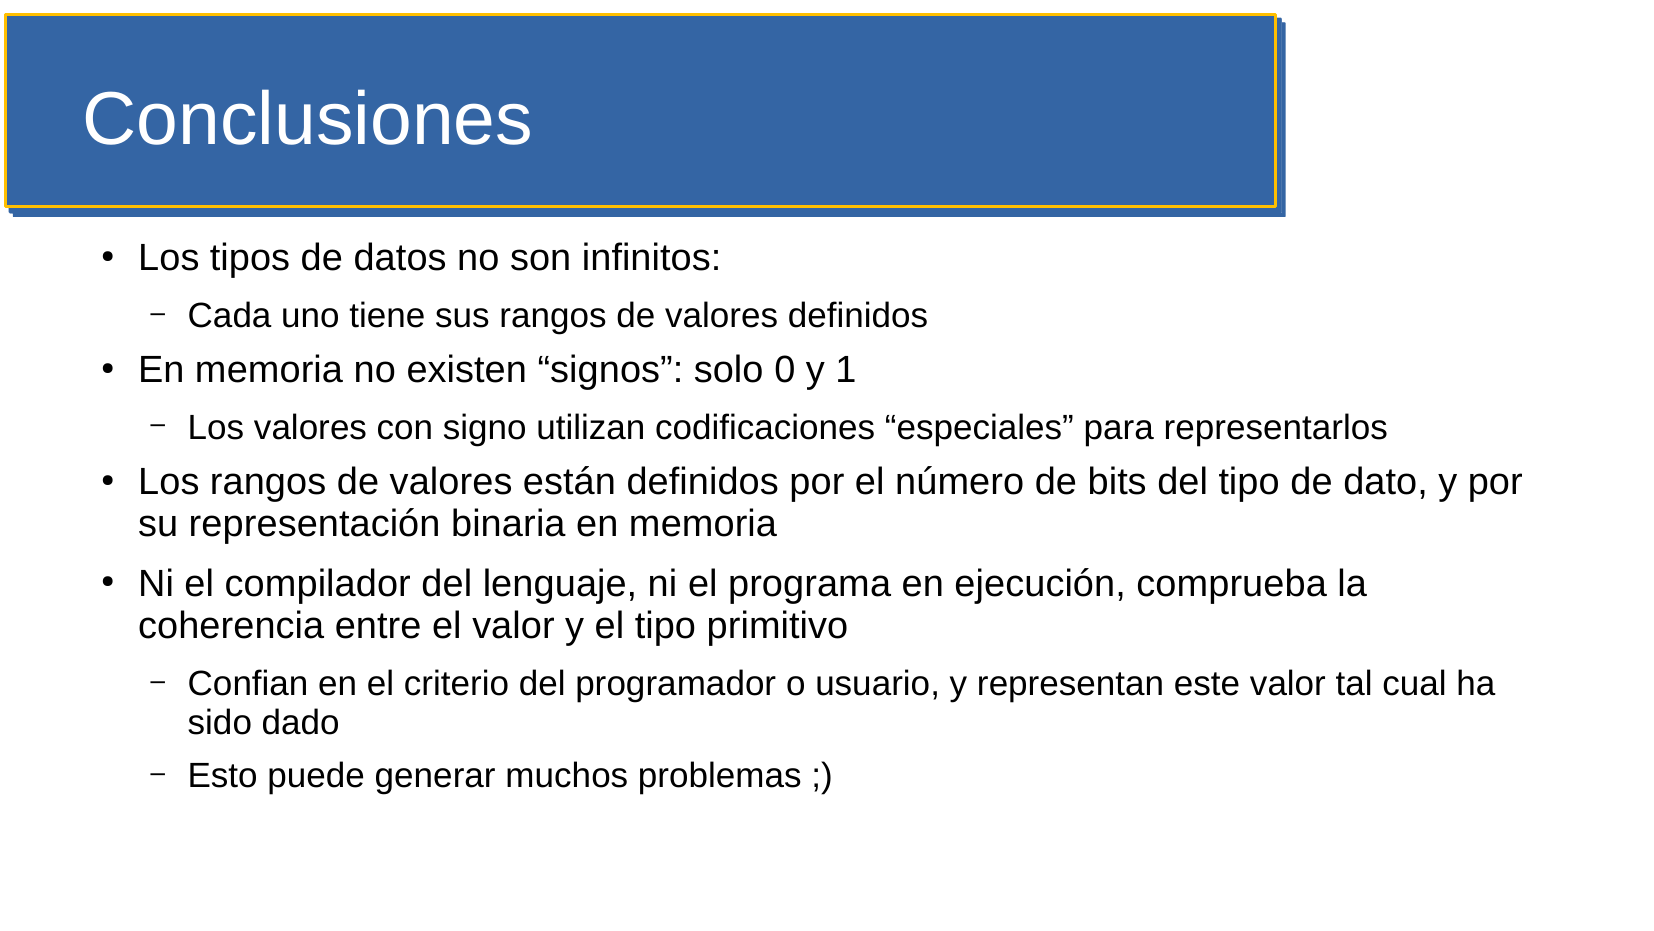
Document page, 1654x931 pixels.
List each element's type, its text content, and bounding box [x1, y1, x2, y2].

list Los tipos de datos no son infinitos: Cada uno tiene sus rangos de valores definidos En memoria no existen “signos”: solo 0 y 1 Los valores con signo utilizan codificaciones “especiales” para representarlos Los rangos de valores están definidos por el número de bits del tipo de dato, y por su representación binaria en memoria Ni el compilador del lenguaje, ni el programa en ejecución, comprueba la coherencia entre el valor y el tipo primitivo Confian en el criterio del programador o usuario, y representan este valor tal cual ha sido dado Esto puede generar muchos problemas ;) [88, 236, 1565, 798]
title Conclusiones [82, 44, 1235, 192]
